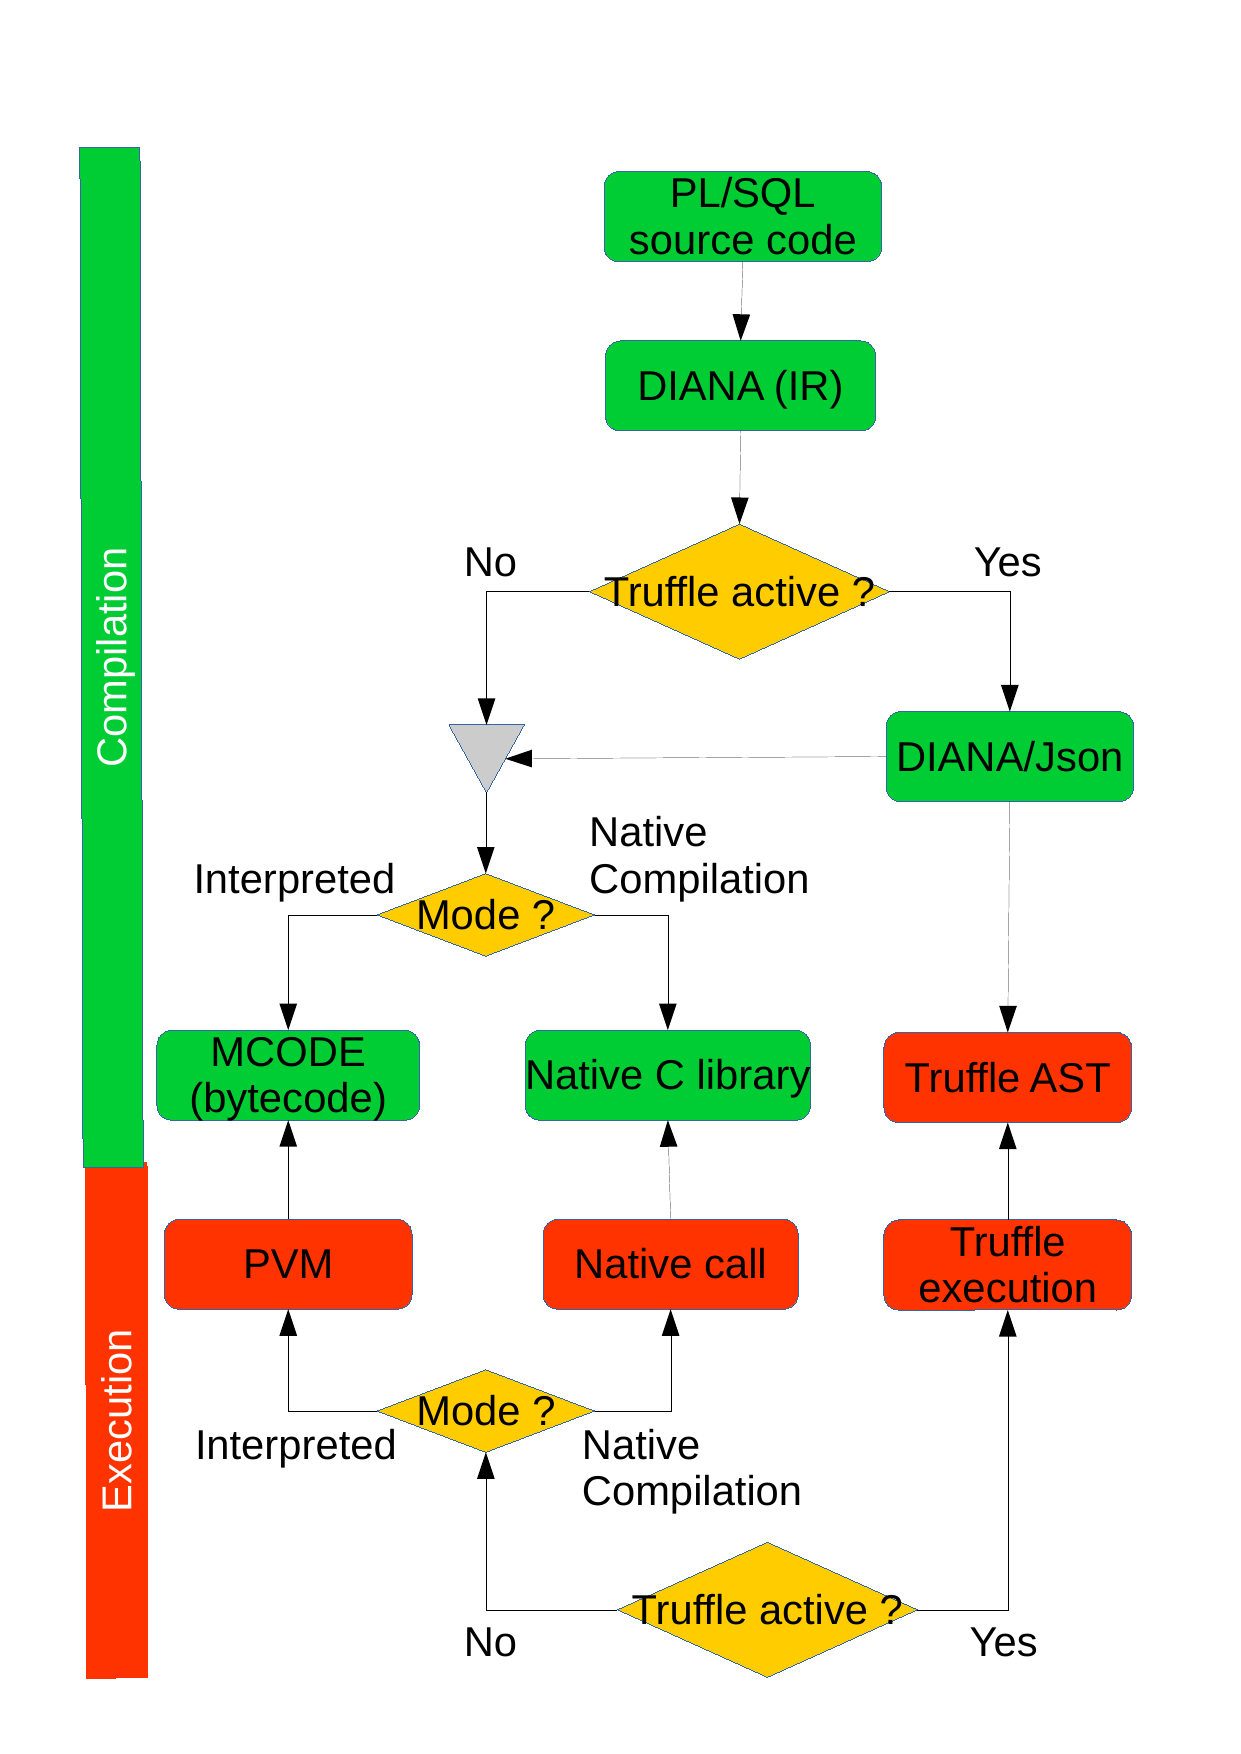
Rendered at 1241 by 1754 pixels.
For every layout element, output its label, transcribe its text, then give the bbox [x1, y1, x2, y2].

text_box Truffle execution [883, 1219, 1132, 1311]
text_box Native Compilation [574, 801, 852, 922]
text_box Truffle active ? [646, 1542, 918, 1678]
text_box PVM [164, 1219, 413, 1310]
text_box No [449, 531, 553, 600]
text_box DIANA (IR) [605, 340, 876, 431]
text_box MCODE (bytecode) [156, 1030, 420, 1121]
text_box Yes [959, 531, 1063, 600]
text_box Native C library [525, 1030, 811, 1121]
text_box [449, 724, 525, 792]
text_box Truffle active ? [617, 1598, 642, 1621]
text_box Native Compilation [567, 1414, 845, 1535]
text_box Compilation [79, 147, 144, 1168]
text_box Truffle active ? [590, 580, 614, 603]
text_box Execution [84, 1161, 149, 1680]
text_box PL/SQL source code [604, 171, 882, 262]
text_box No [449, 1611, 553, 1680]
text_box Truffle active ? [618, 524, 889, 660]
text_box Yes [954, 1611, 1059, 1680]
text_box Native call [543, 1219, 799, 1310]
text_box Interpreted [178, 848, 430, 931]
text_box Mode ? [419, 873, 576, 957]
text_box DIANA/Json [886, 711, 1134, 802]
text_box Truffle AST [883, 1032, 1132, 1123]
text_box Interpreted [180, 1414, 432, 1497]
text_box Mode ? [377, 1369, 595, 1452]
